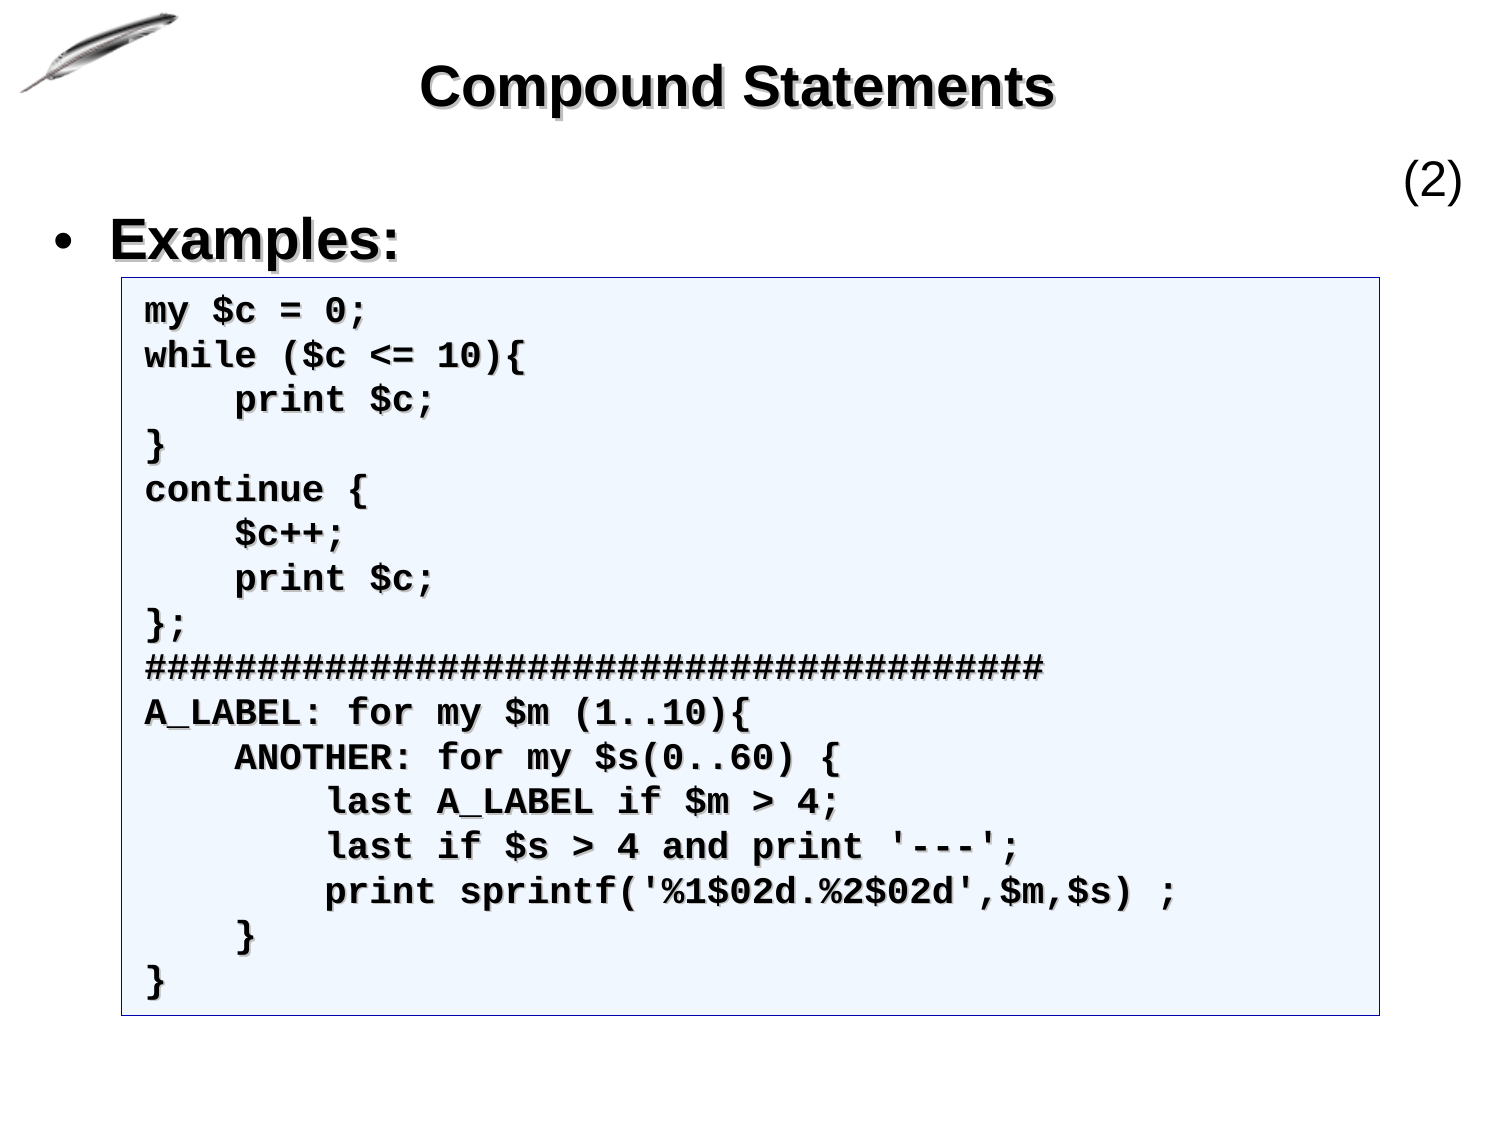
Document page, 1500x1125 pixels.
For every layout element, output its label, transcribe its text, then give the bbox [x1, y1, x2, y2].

picture [16, 11, 184, 95]
title Compound Statements [419, 0, 1459, 179]
text_box (2) [1387, 141, 1479, 213]
list Examples: [53, 207, 1447, 1084]
text_box my $c = 0; while ($c <= 10){ print $c; } continue { $c++; print $c; }; ######################################## A_LABEL: for my $m (1..10){ ANOTHER: for my $s(0..60) { last A_LABEL if $m > 4; last if $s > 4 and print '---'; print sprintf('%1$02d.%2$02d',$m,$s) ; } } [120, 277, 1380, 1016]
